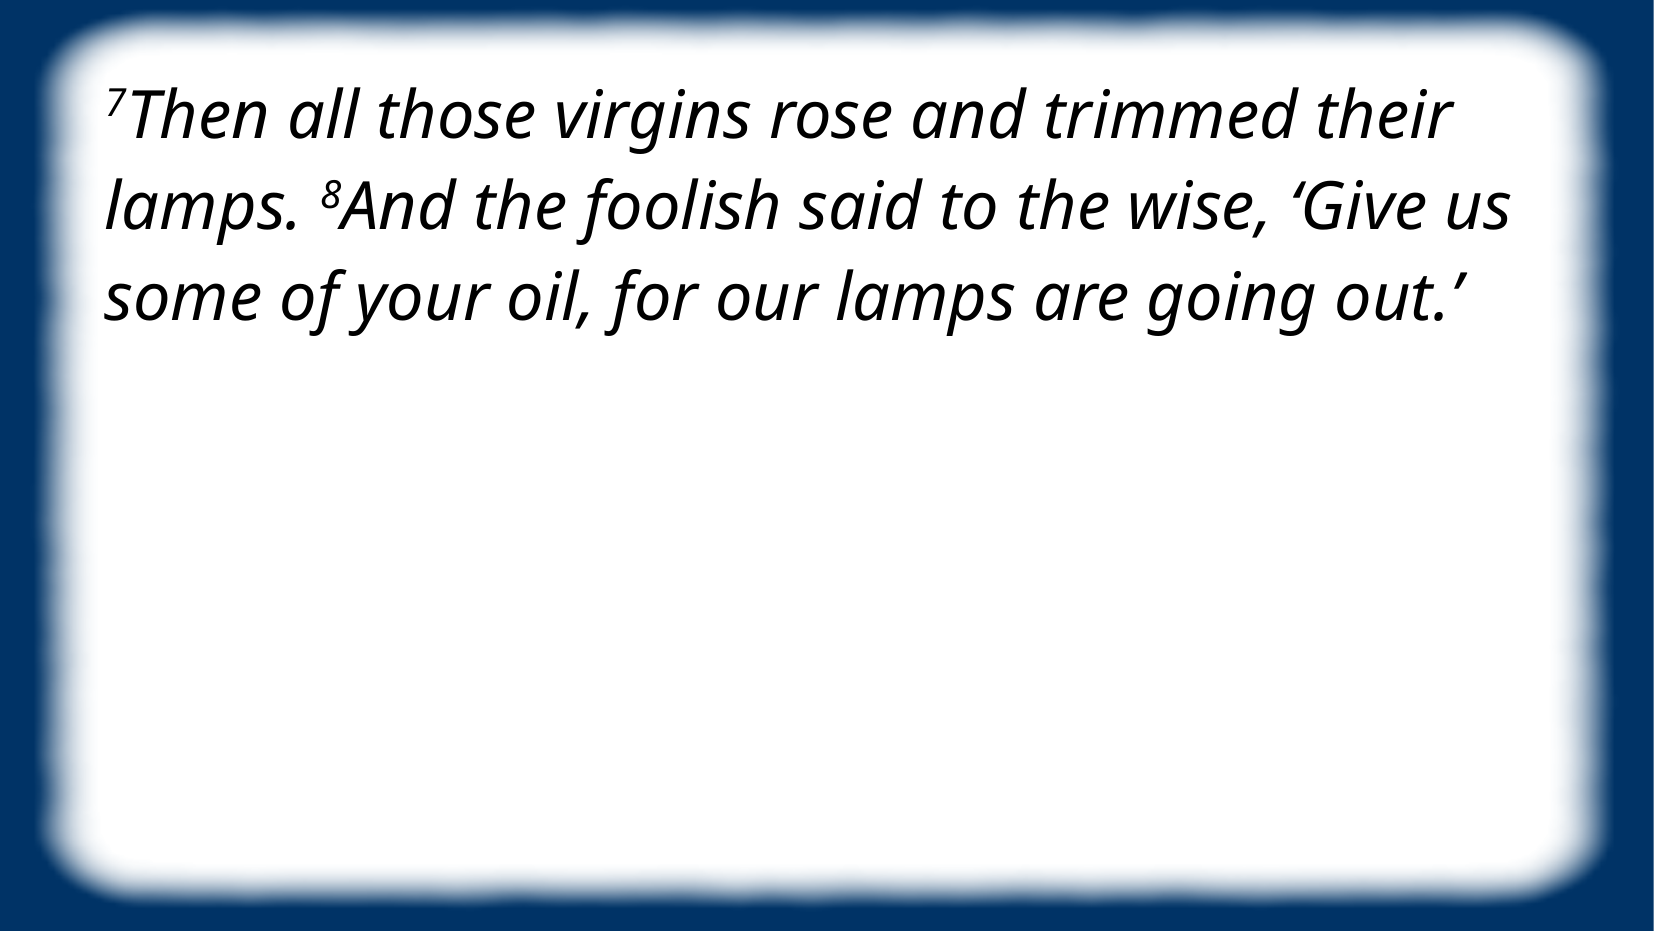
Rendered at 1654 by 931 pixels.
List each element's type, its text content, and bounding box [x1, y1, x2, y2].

text_box 7Then all those virgins rose and trimmed their lamps. 8And the foolish said to the wise, ‘Give us some of your oil, for our lamps are going out.’ [90, 60, 1561, 430]
picture [0, 0, 1654, 931]
